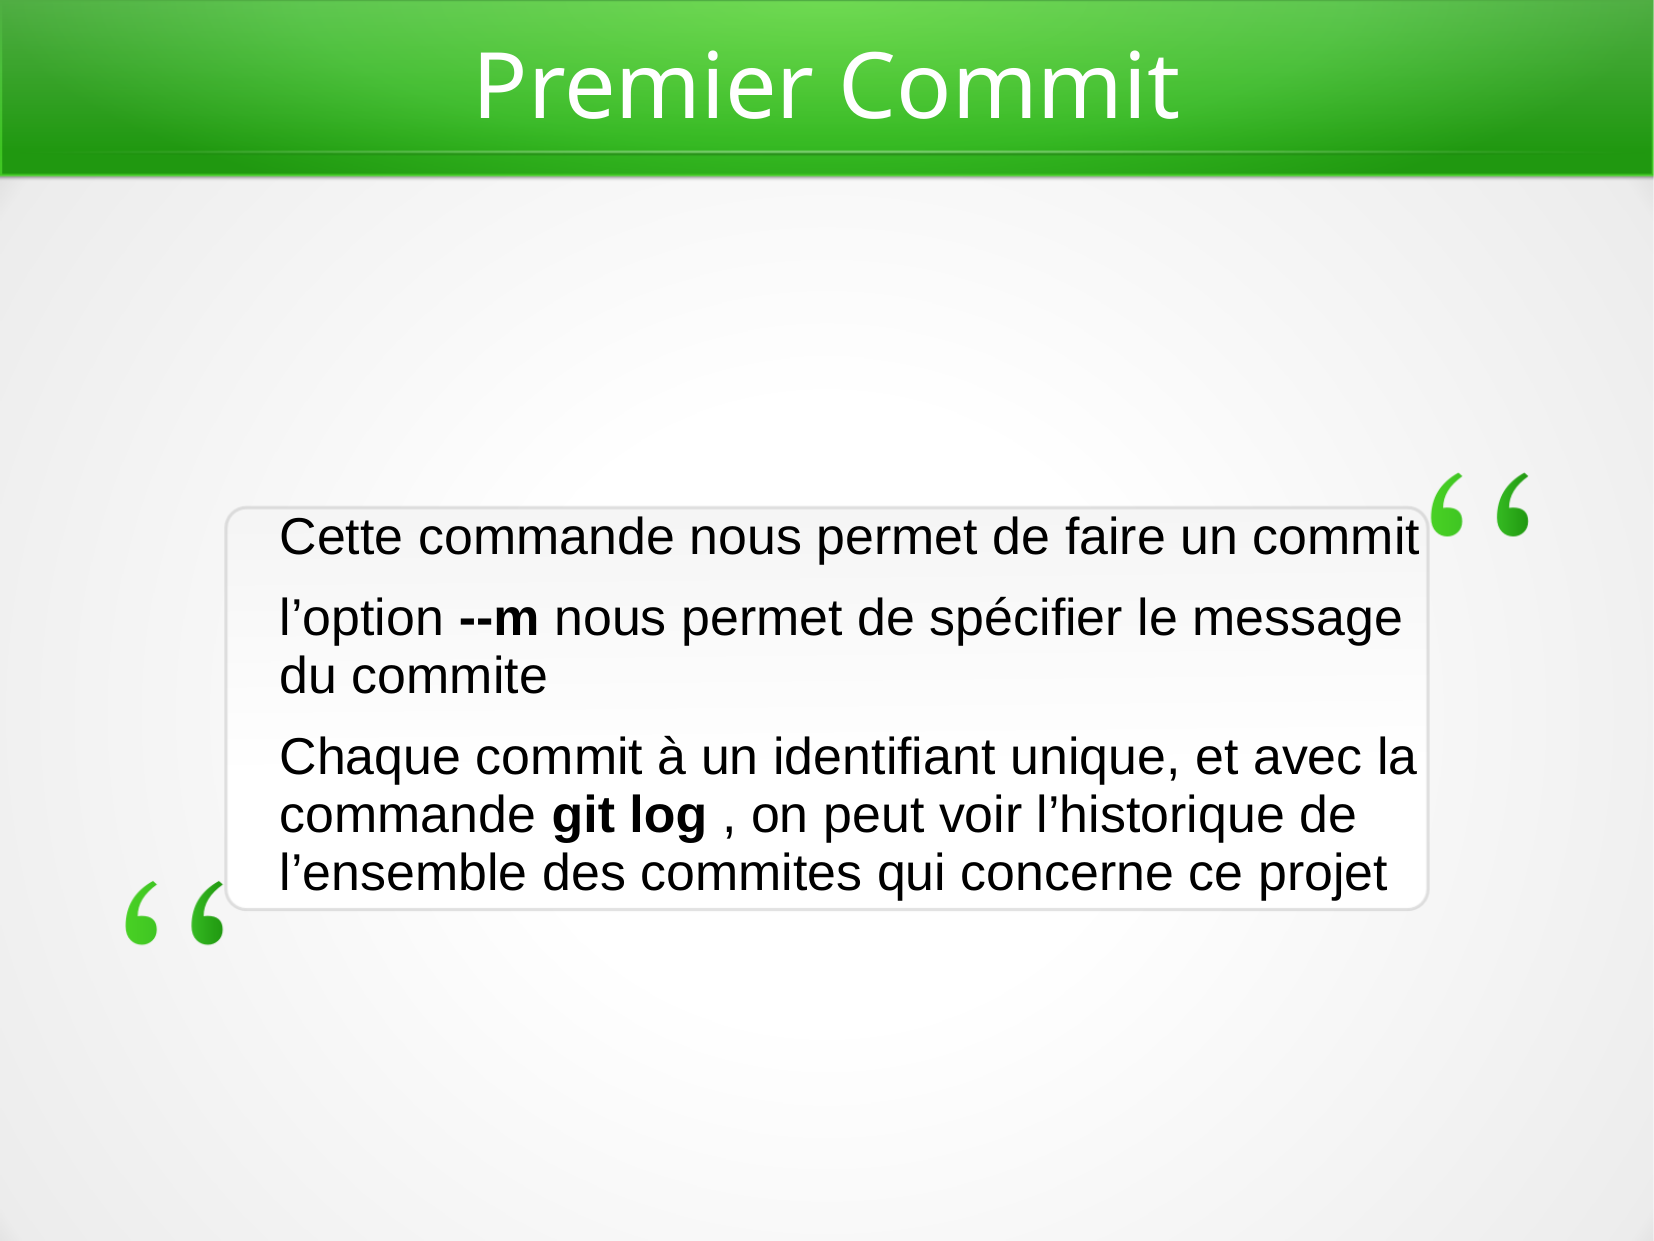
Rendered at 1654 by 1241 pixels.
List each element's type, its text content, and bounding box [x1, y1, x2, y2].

picture [0, 0, 1654, 1241]
list Cette commande nous permet de faire un commit l’option --m nous permet de spécifier le message du commite Chaque commit à un identifiant unique, et avec la commande git log , on peut voir l’historique de l’ensemble des commites qui concerne ce projet [224, 507, 1430, 910]
title Premier Commit [82, 11, 1571, 154]
